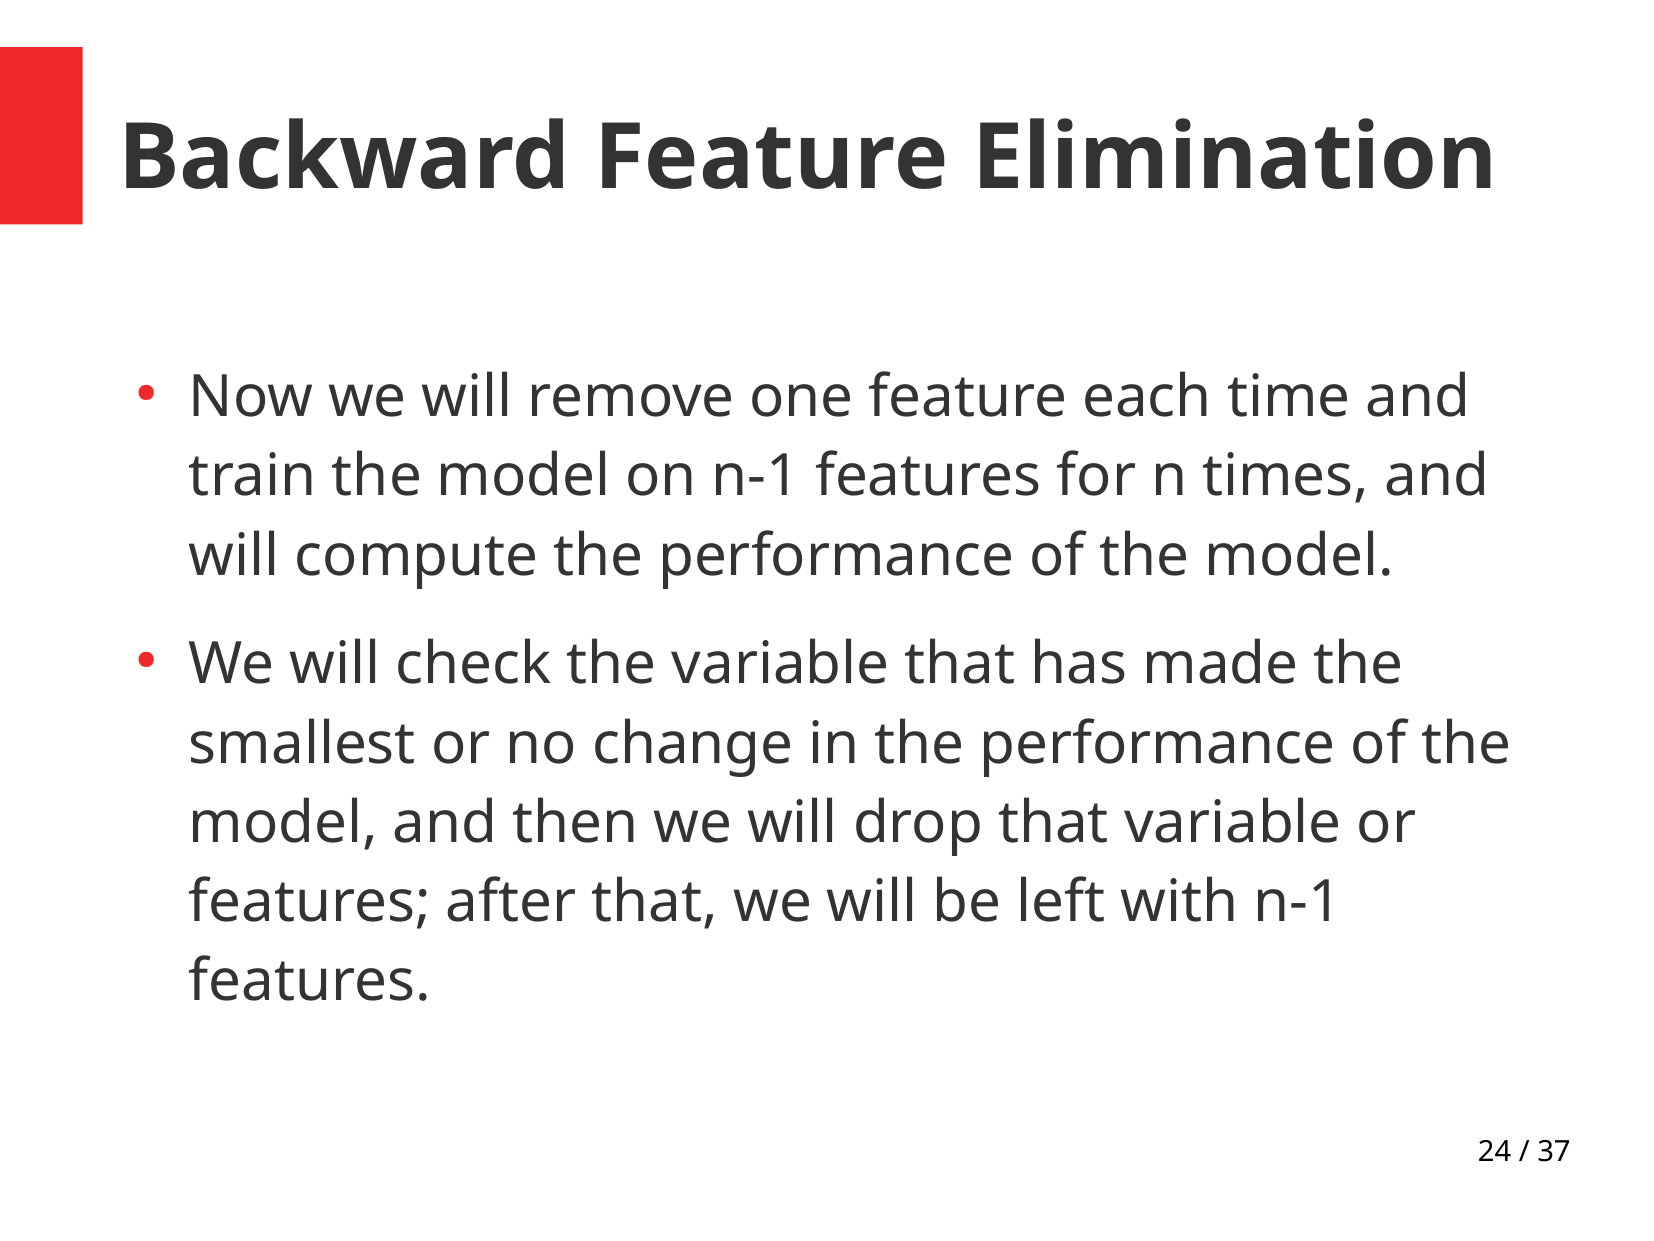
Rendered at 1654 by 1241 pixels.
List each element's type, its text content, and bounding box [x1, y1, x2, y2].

list Now we will remove one feature each time and train the model on n-1 features for n times, and will compute the performance of the model. We will check the variable that has made the smallest or no change in the performance of the model, and then we will drop that variable or features; after that, we will be left with n-1 features. [118, 354, 1536, 1074]
title Backward Feature Elimination [118, 49, 1571, 257]
